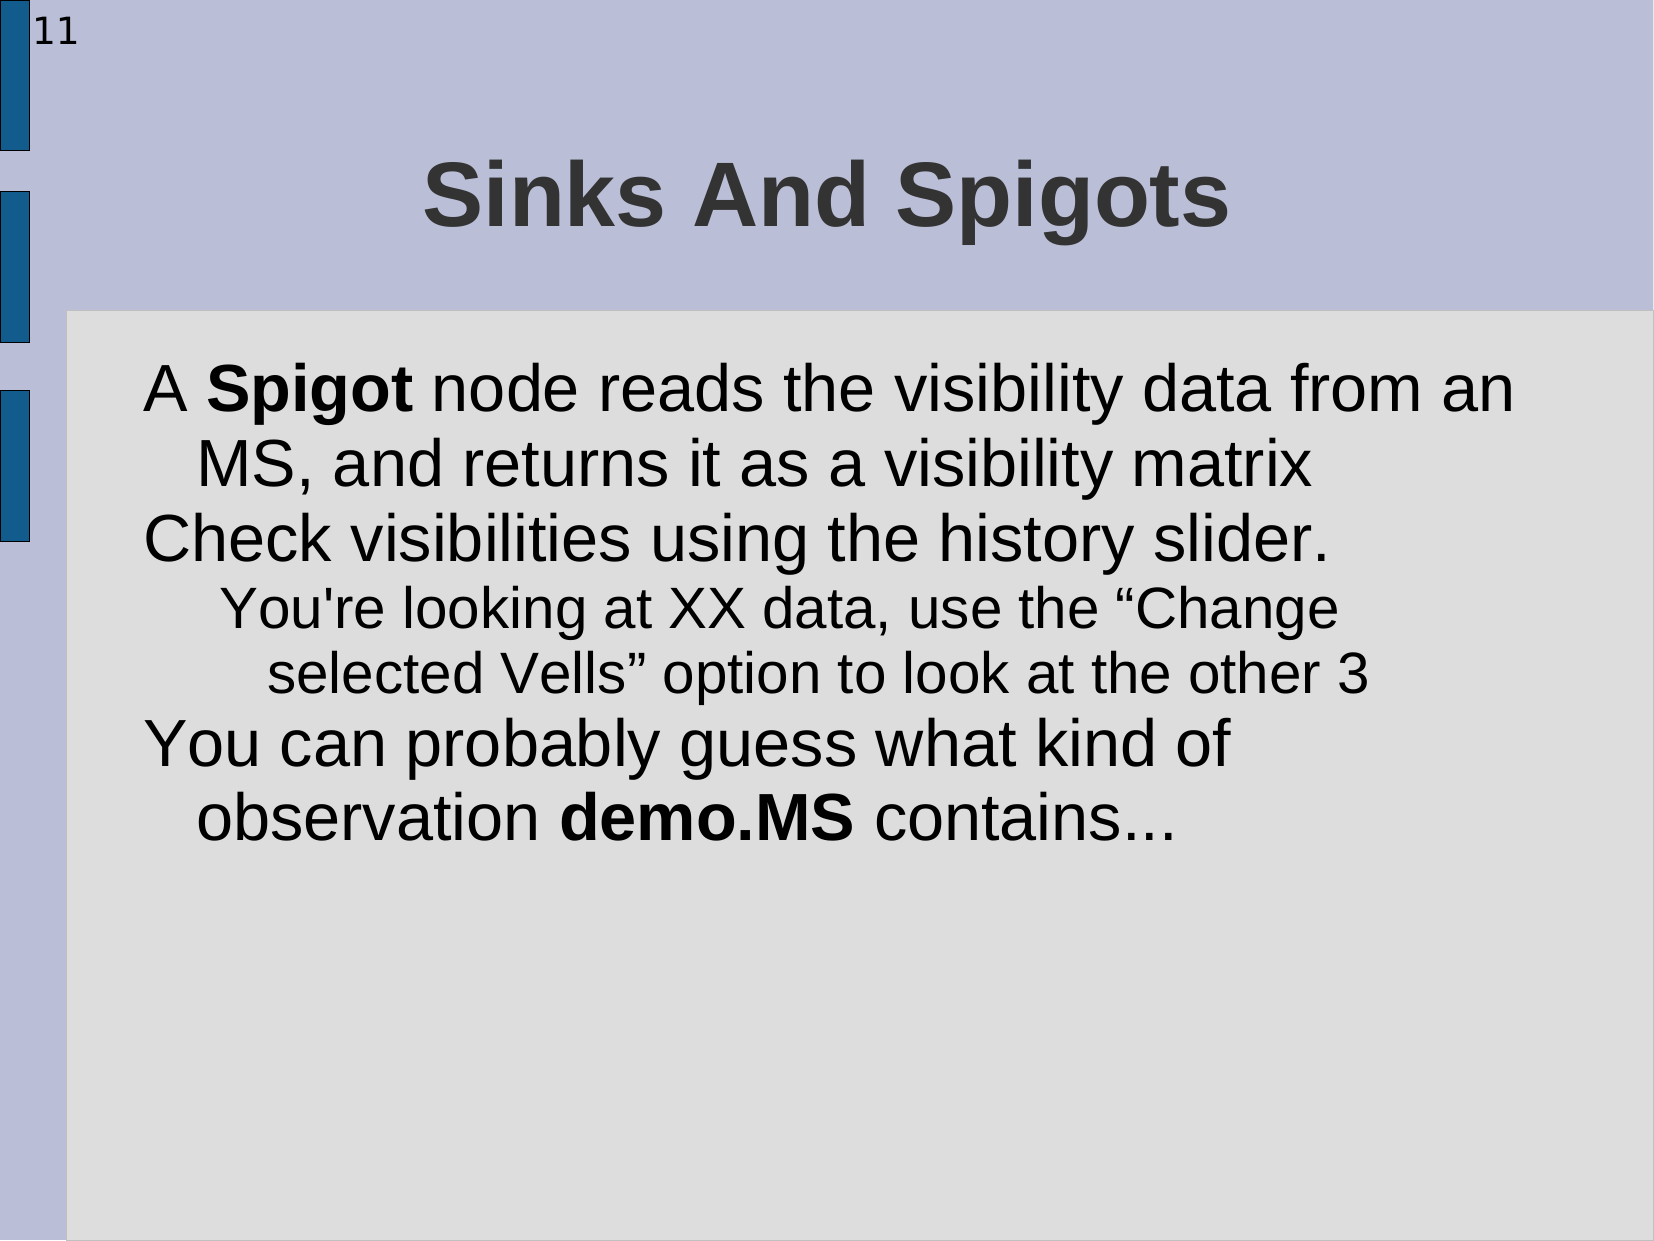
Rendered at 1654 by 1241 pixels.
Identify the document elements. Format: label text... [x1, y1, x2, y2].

text_box 14 [19, 2, 254, 76]
title Sinks And Spigots [121, 91, 1534, 299]
list A Spigot node reads the visibility data from an MS, and returns it as a visibility matrix Check visibilities using the history slider. You're looking at XX data, use the “Change selected Vells” option to look at the other 3 You can probably guess what kind of observation demo.MS contains... [125, 351, 1538, 1099]
